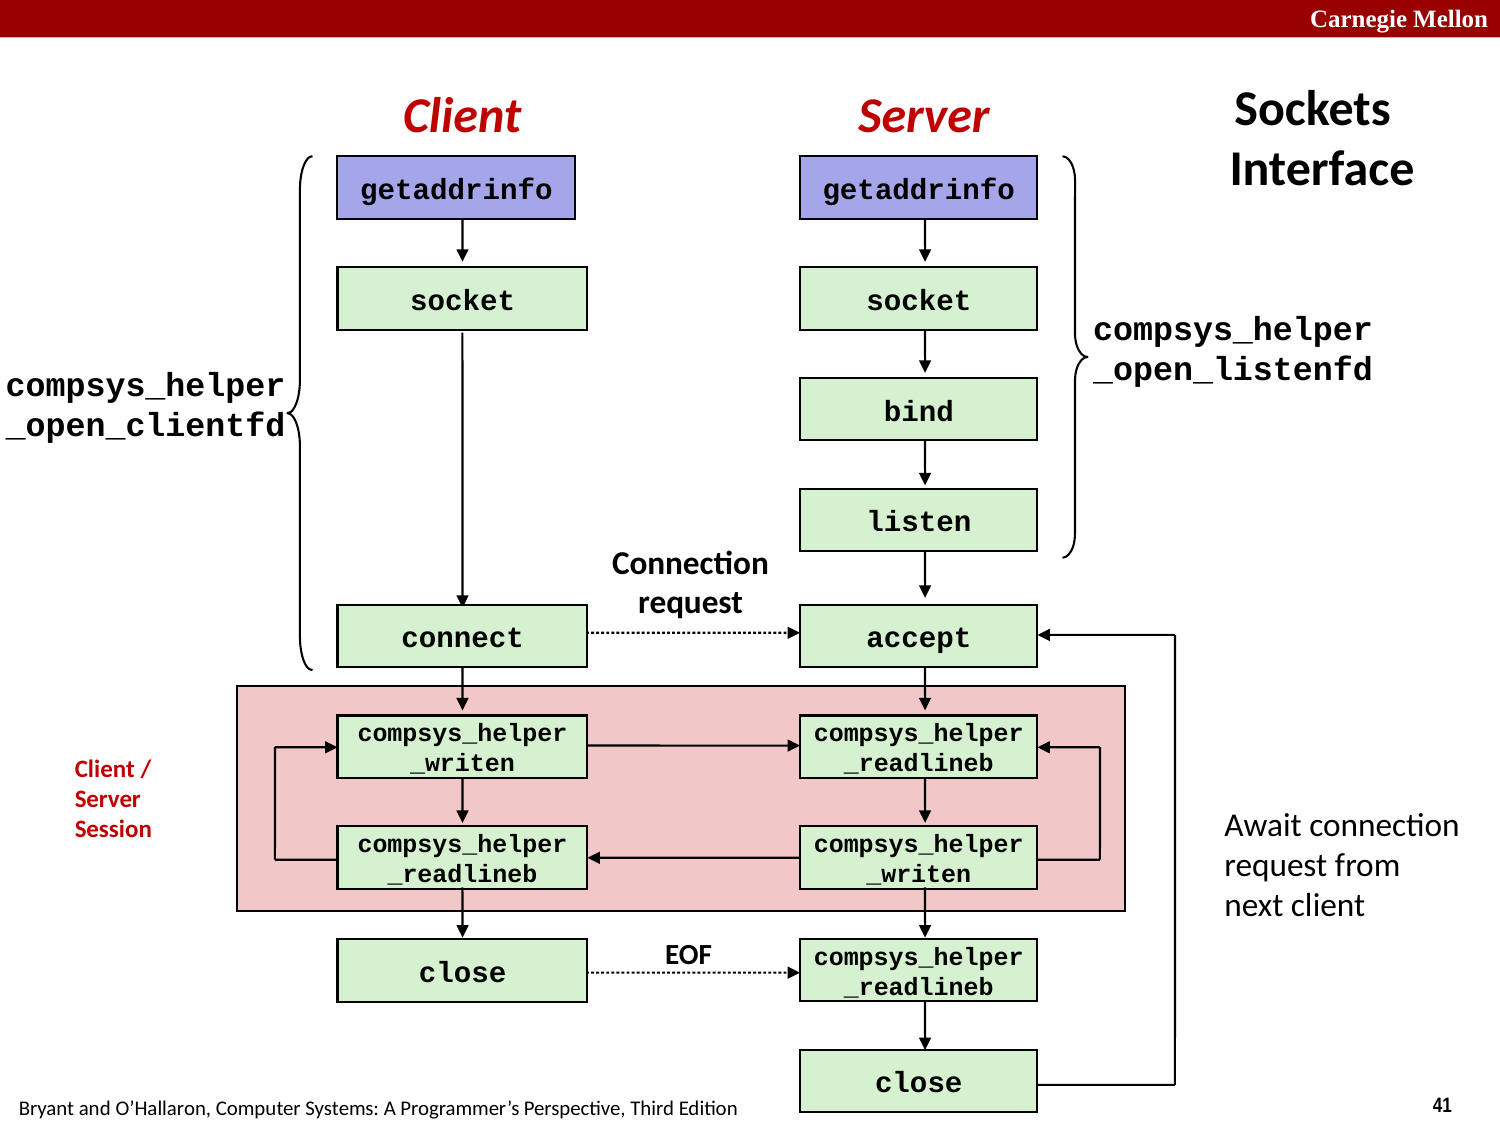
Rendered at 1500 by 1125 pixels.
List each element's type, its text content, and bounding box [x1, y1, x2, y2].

text_box Connection request [597, 533, 785, 629]
text_box compsys_helper _writen [799, 826, 1038, 889]
text_box connect [337, 604, 588, 668]
text_box compsys_helper _open_listenfd [1078, 300, 1389, 395]
text_box Await connection request from next client [1209, 796, 1475, 931]
text_box close [799, 1049, 1038, 1113]
text_box listen [799, 488, 1038, 552]
text_box Client / Server Session [59, 745, 213, 850]
text_box Server [843, 74, 1005, 150]
text_box bind [799, 378, 1038, 441]
text_box [276, 747, 1098, 858]
text_box [237, 685, 1125, 911]
title Sockets Interface [1137, 37, 1488, 234]
text_box Client [388, 74, 537, 150]
text_box close [337, 939, 588, 1002]
text_box [464, 859, 923, 911]
text_box getaddrinfo [337, 156, 575, 219]
text_box accept [799, 604, 1038, 668]
text_box compsys_helper _open_clientfd [0, 355, 301, 451]
text_box socket [337, 267, 588, 330]
text_box compsys_helper _readlineb [799, 715, 1038, 778]
text_box socket [799, 267, 1038, 330]
text_box compsys_helper _readlineb [799, 938, 1038, 1002]
text_box compsys_helper _writen [337, 715, 588, 778]
text_box EOF [650, 927, 728, 978]
text_box compsys_helper _readlineb [337, 826, 588, 889]
text_box getaddrinfo [799, 156, 1038, 219]
